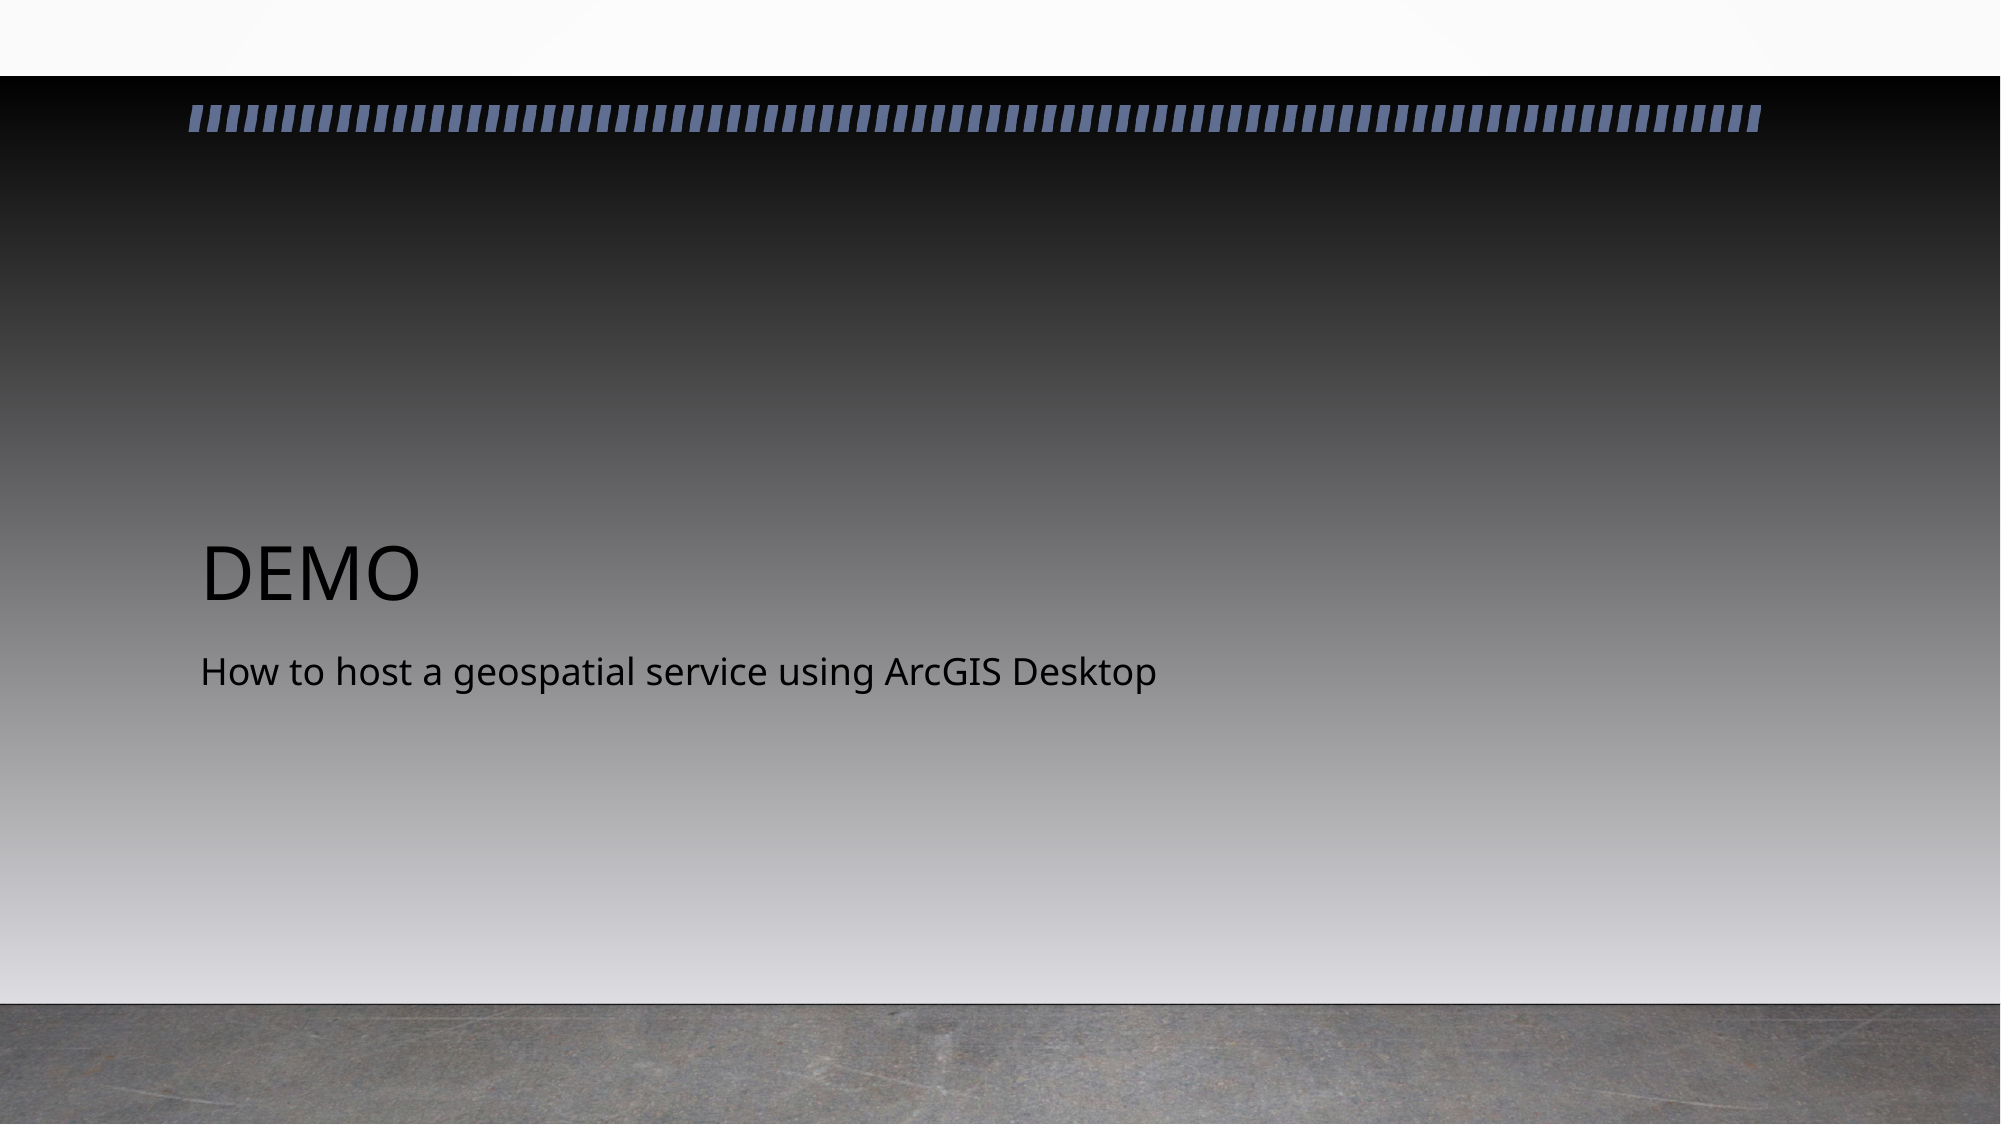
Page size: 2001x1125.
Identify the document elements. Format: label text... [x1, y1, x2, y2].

list How to host a geospatial service using ArcGIS Desktop [185, 624, 1600, 791]
title DEMO [185, 288, 1600, 624]
